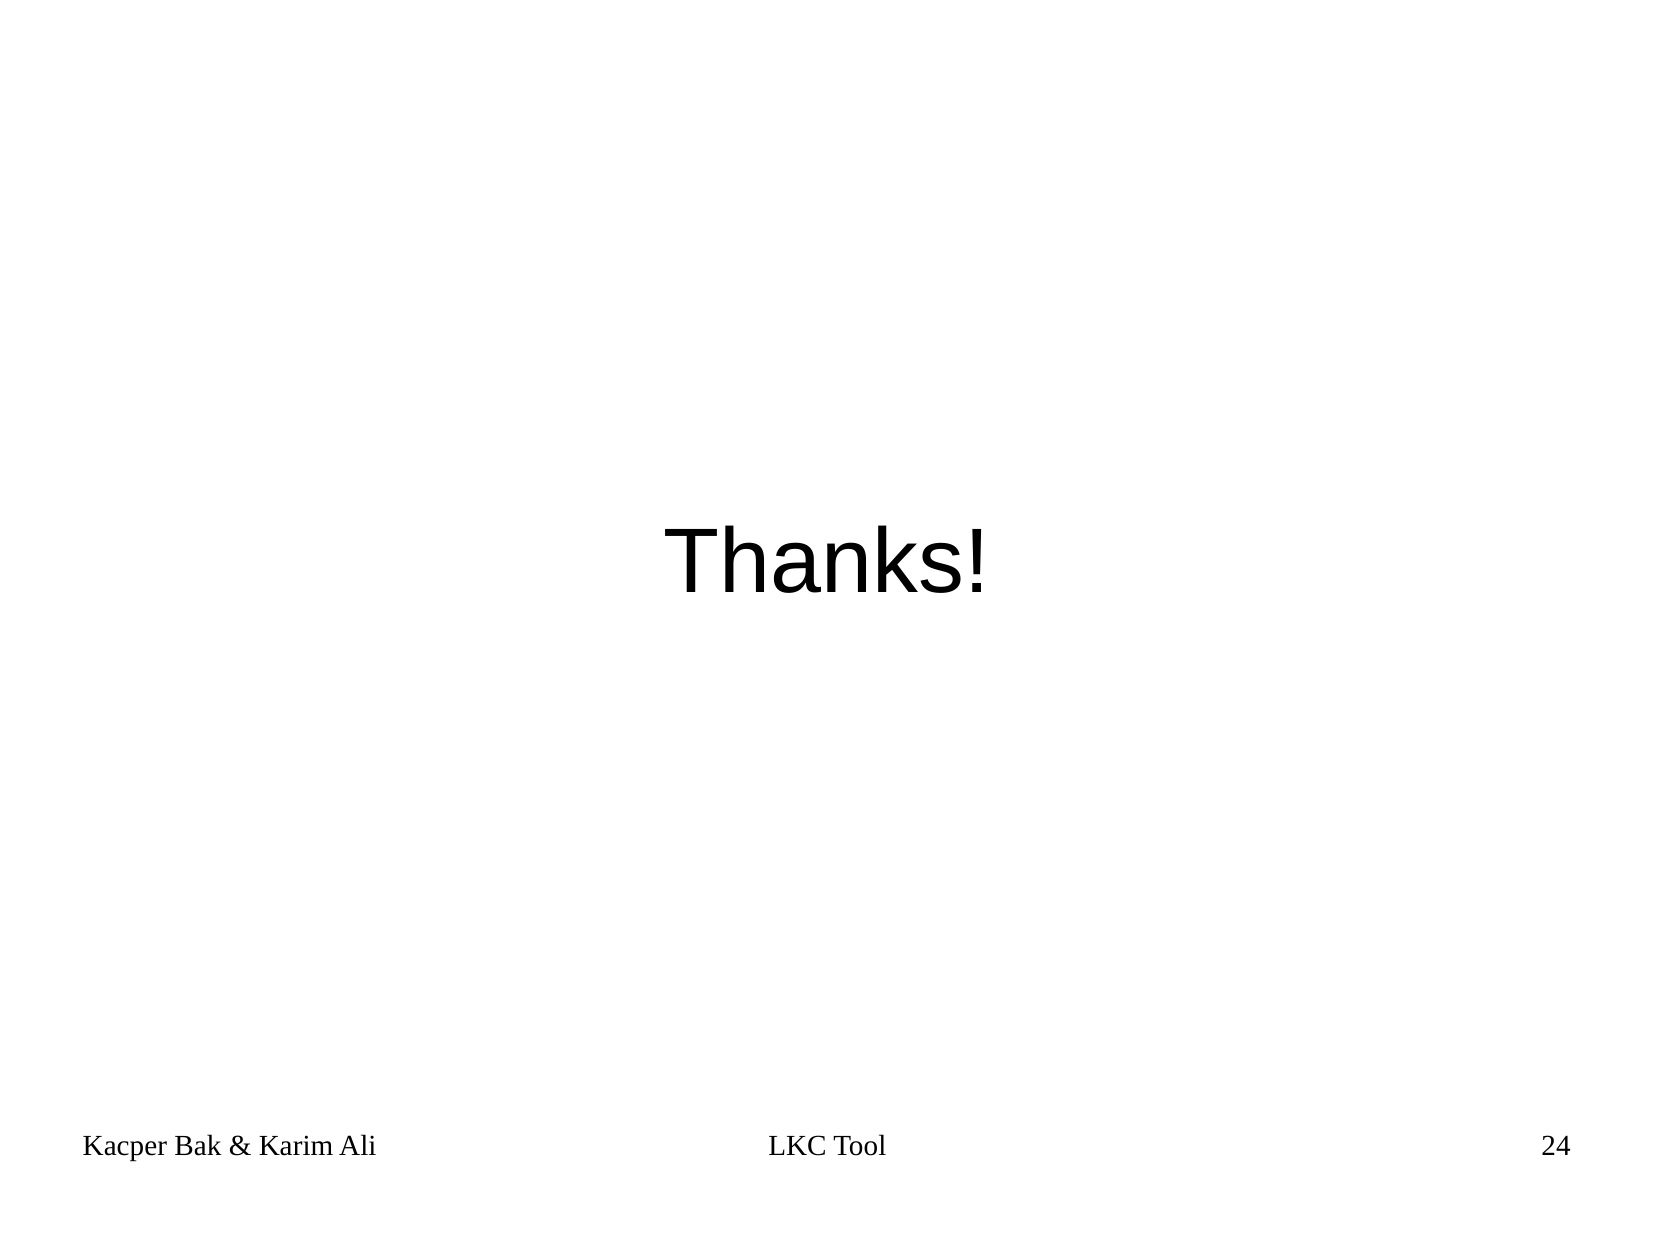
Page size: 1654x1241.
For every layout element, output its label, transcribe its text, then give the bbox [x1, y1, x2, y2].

title Thanks! [82, 457, 1571, 665]
